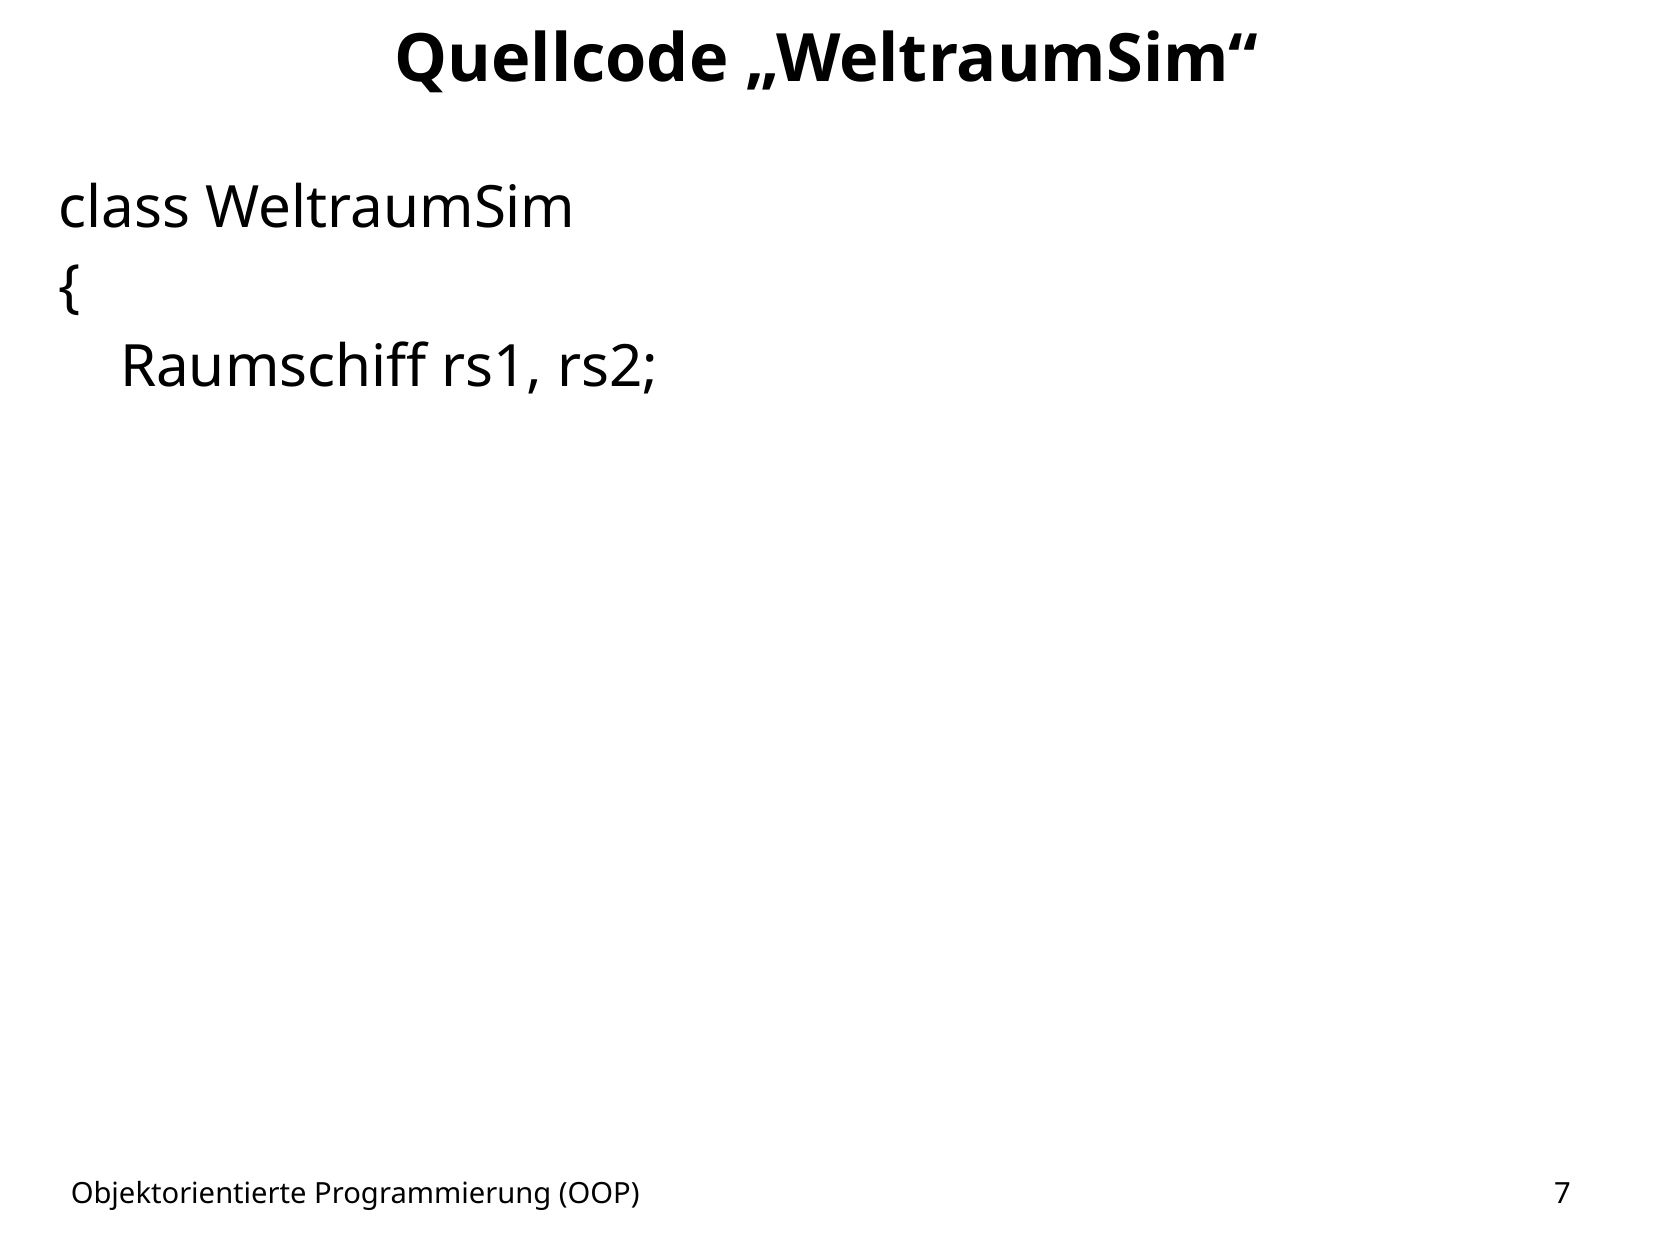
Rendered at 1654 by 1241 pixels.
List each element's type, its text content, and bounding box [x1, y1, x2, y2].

title Quellcode „WeltraumSim“ [0, 5, 1654, 107]
list class WeltraumSim { Raumschiff rs1, rs2; [59, 165, 1630, 1182]
